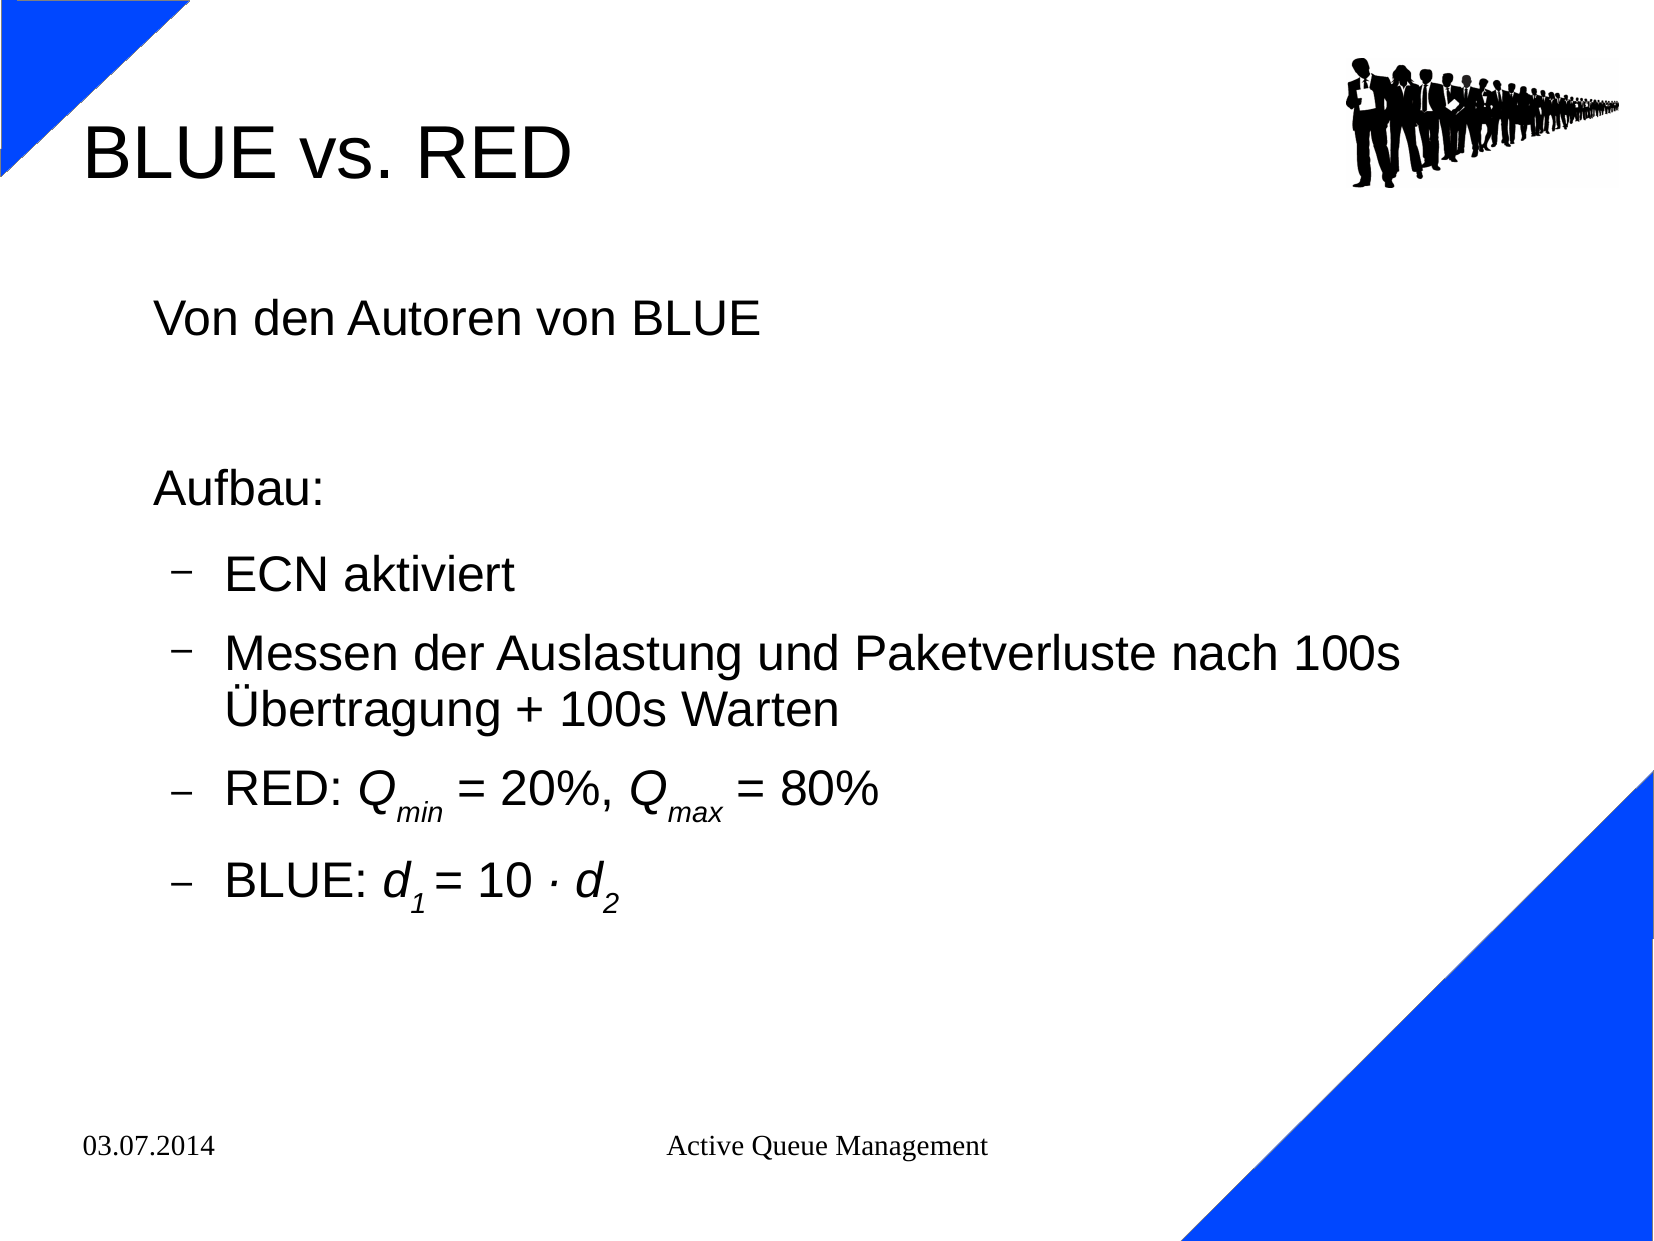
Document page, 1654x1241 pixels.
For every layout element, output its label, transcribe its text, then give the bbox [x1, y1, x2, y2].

text_box [0, 0, 190, 177]
title BLUE vs. RED [82, 49, 1571, 257]
picture [1346, 58, 1619, 188]
text_box [1180, 770, 1654, 1241]
list Von den Autoren von BLUE Aufbau: ECN aktiviert Messen der Auslastung und Paketverluste nach 100s Übertragung + 100s Warten RED: Qmin = 20%, Qmax = 80% BLUE: d1 = 10 ∙ d2 [82, 290, 1571, 1109]
